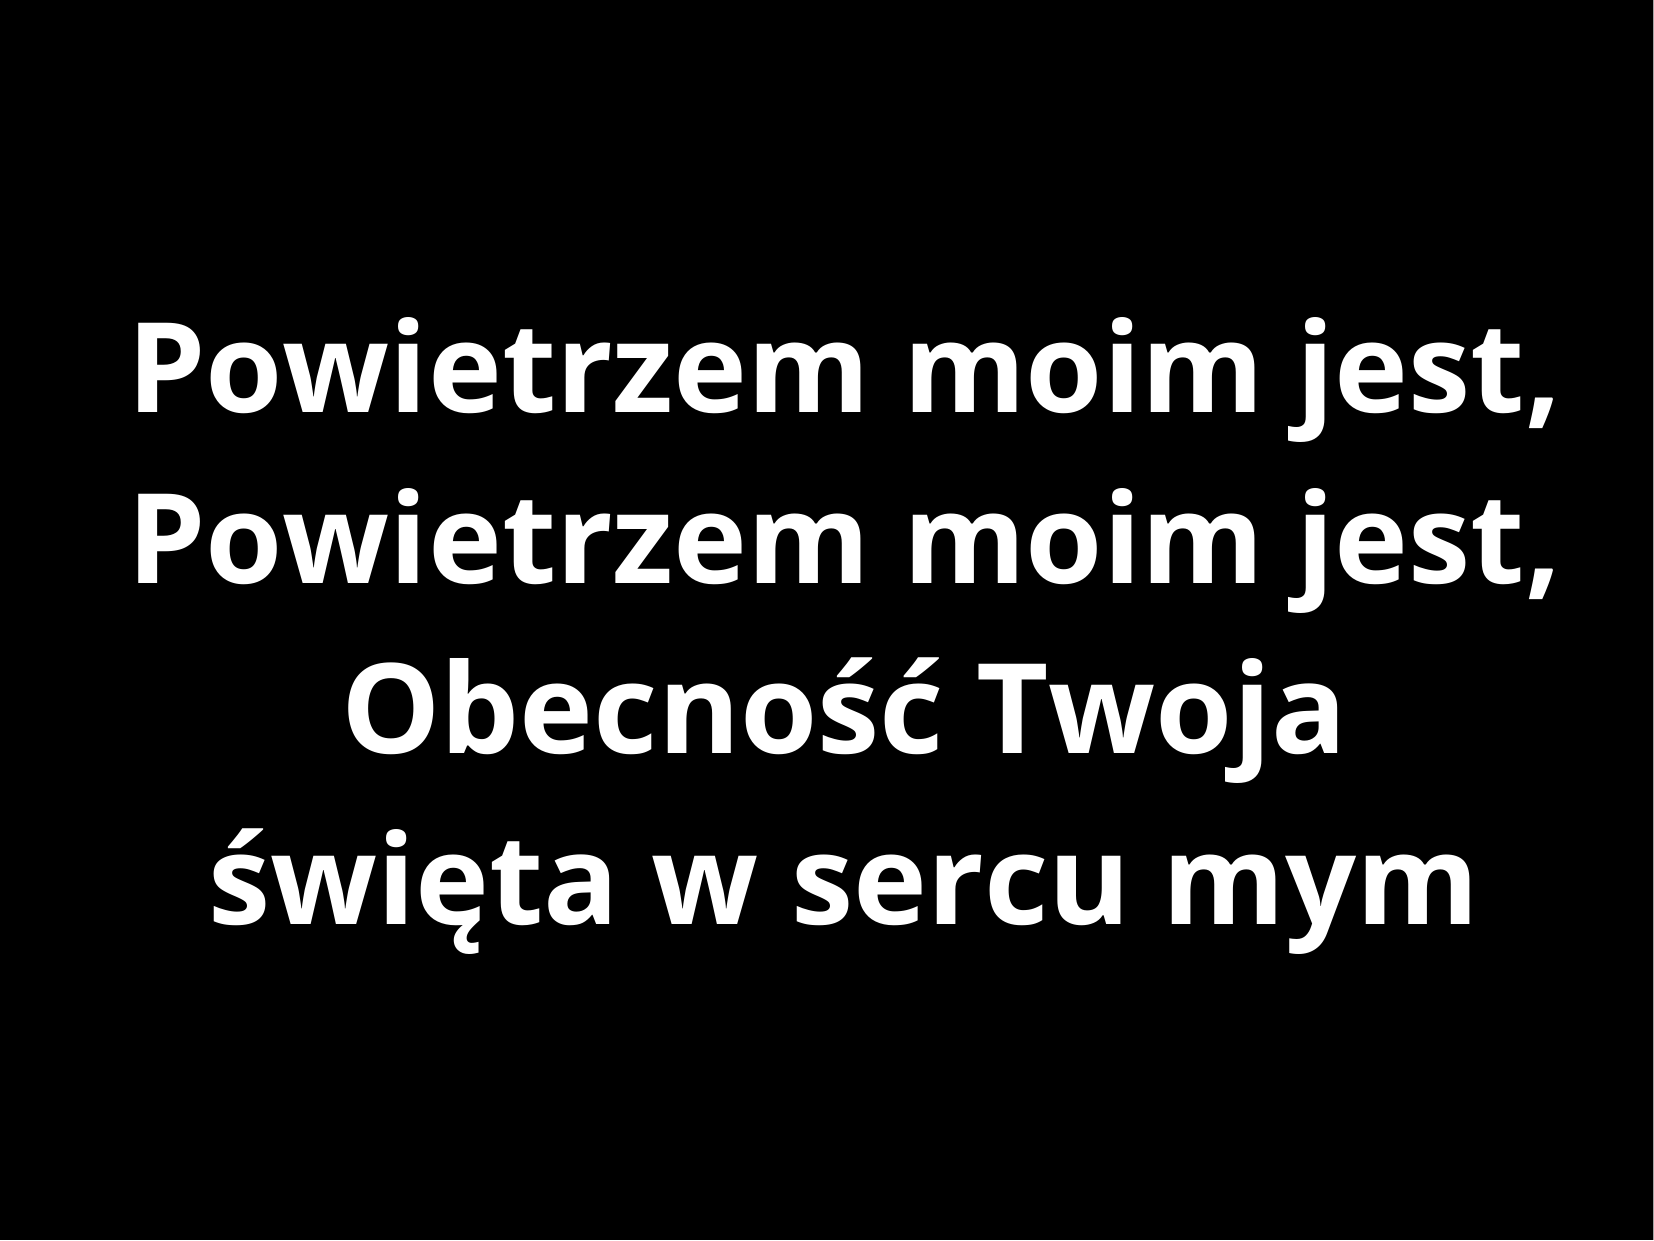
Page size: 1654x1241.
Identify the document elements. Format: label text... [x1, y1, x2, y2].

subtitle Powietrzem moim jest, Powietrzem moim jest, Obecność Twoja święta w sercu mym [0, 0, 1654, 1241]
